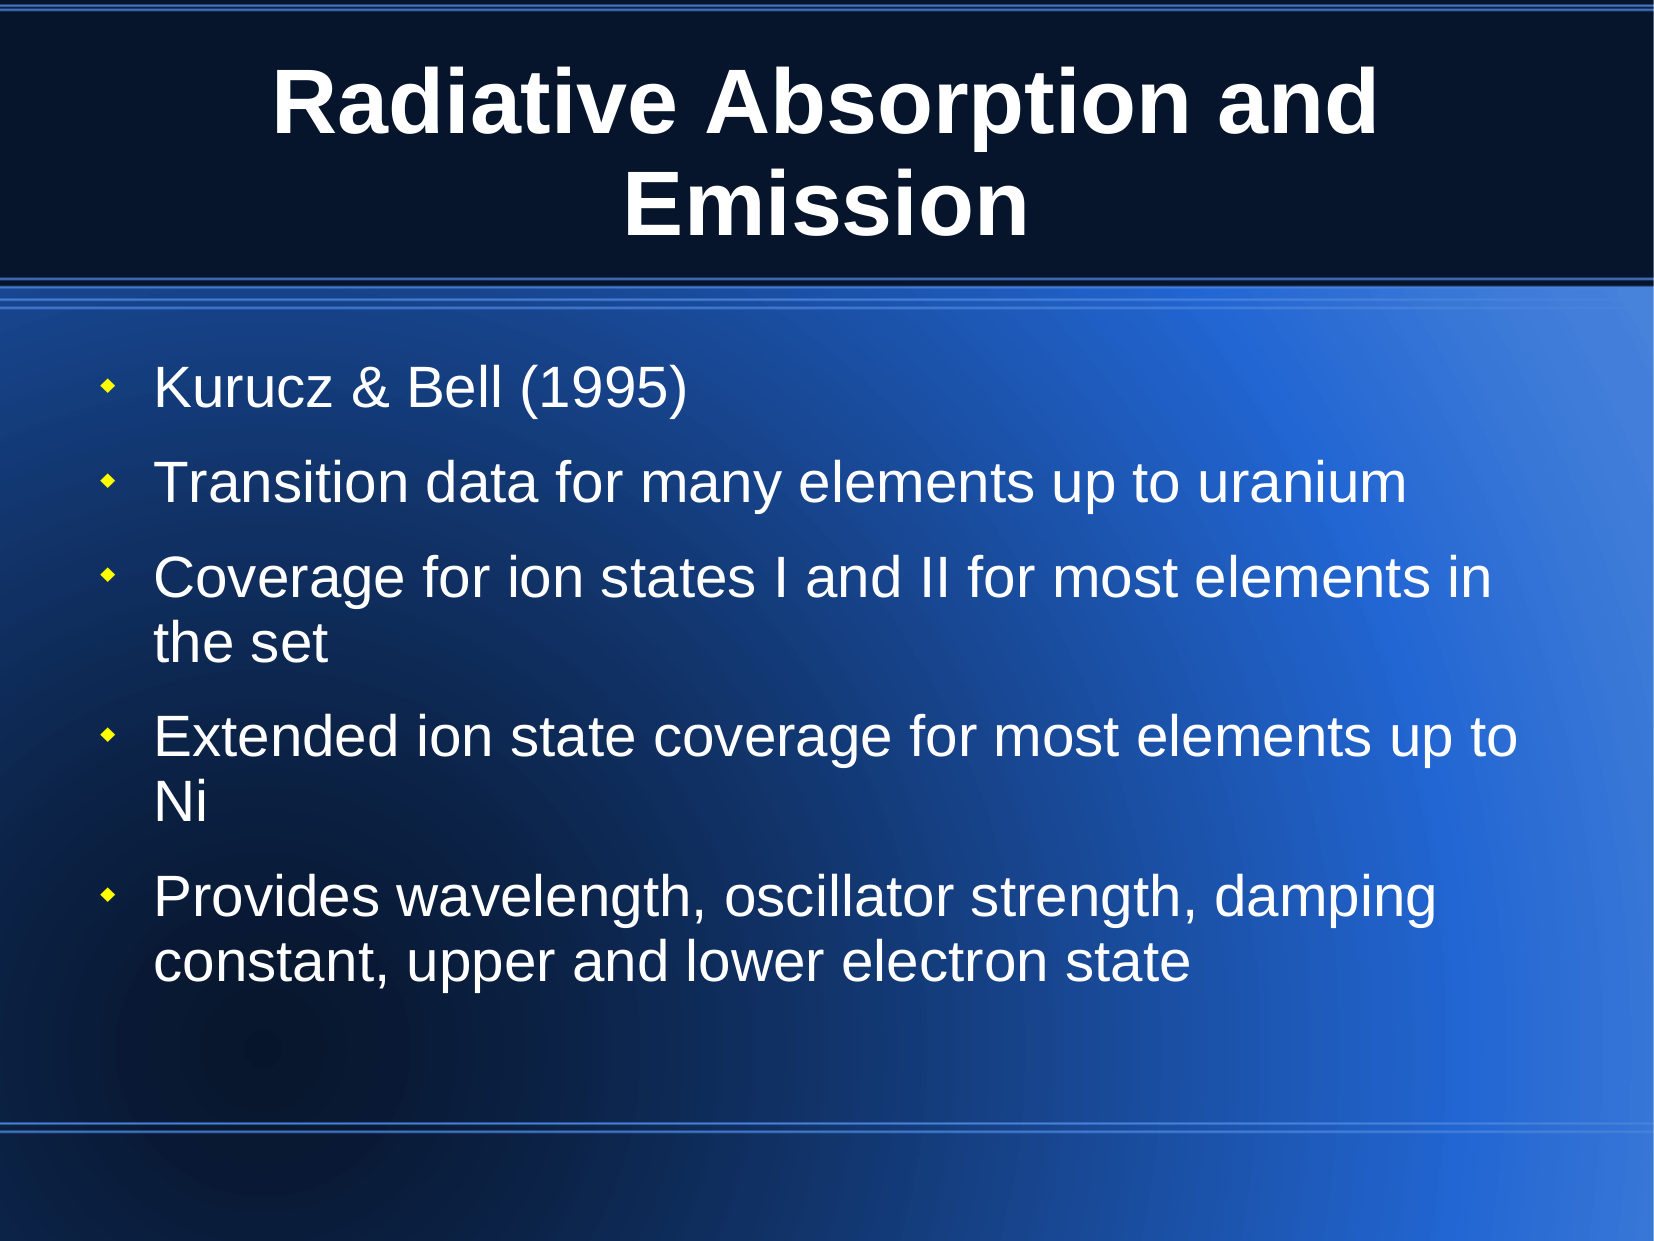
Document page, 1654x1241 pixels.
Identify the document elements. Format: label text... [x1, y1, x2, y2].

picture [0, 0, 1654, 1241]
list Kurucz & Bell (1995) Transition data for many elements up to uranium Coverage for ion states I and II for most elements in the set Extended ion state coverage for most elements up to Ni Provides wavelength, oscillator strength, damping constant, upper and lower electron state [82, 355, 1571, 1075]
title Radiative Absorption and Emission [82, 49, 1571, 257]
